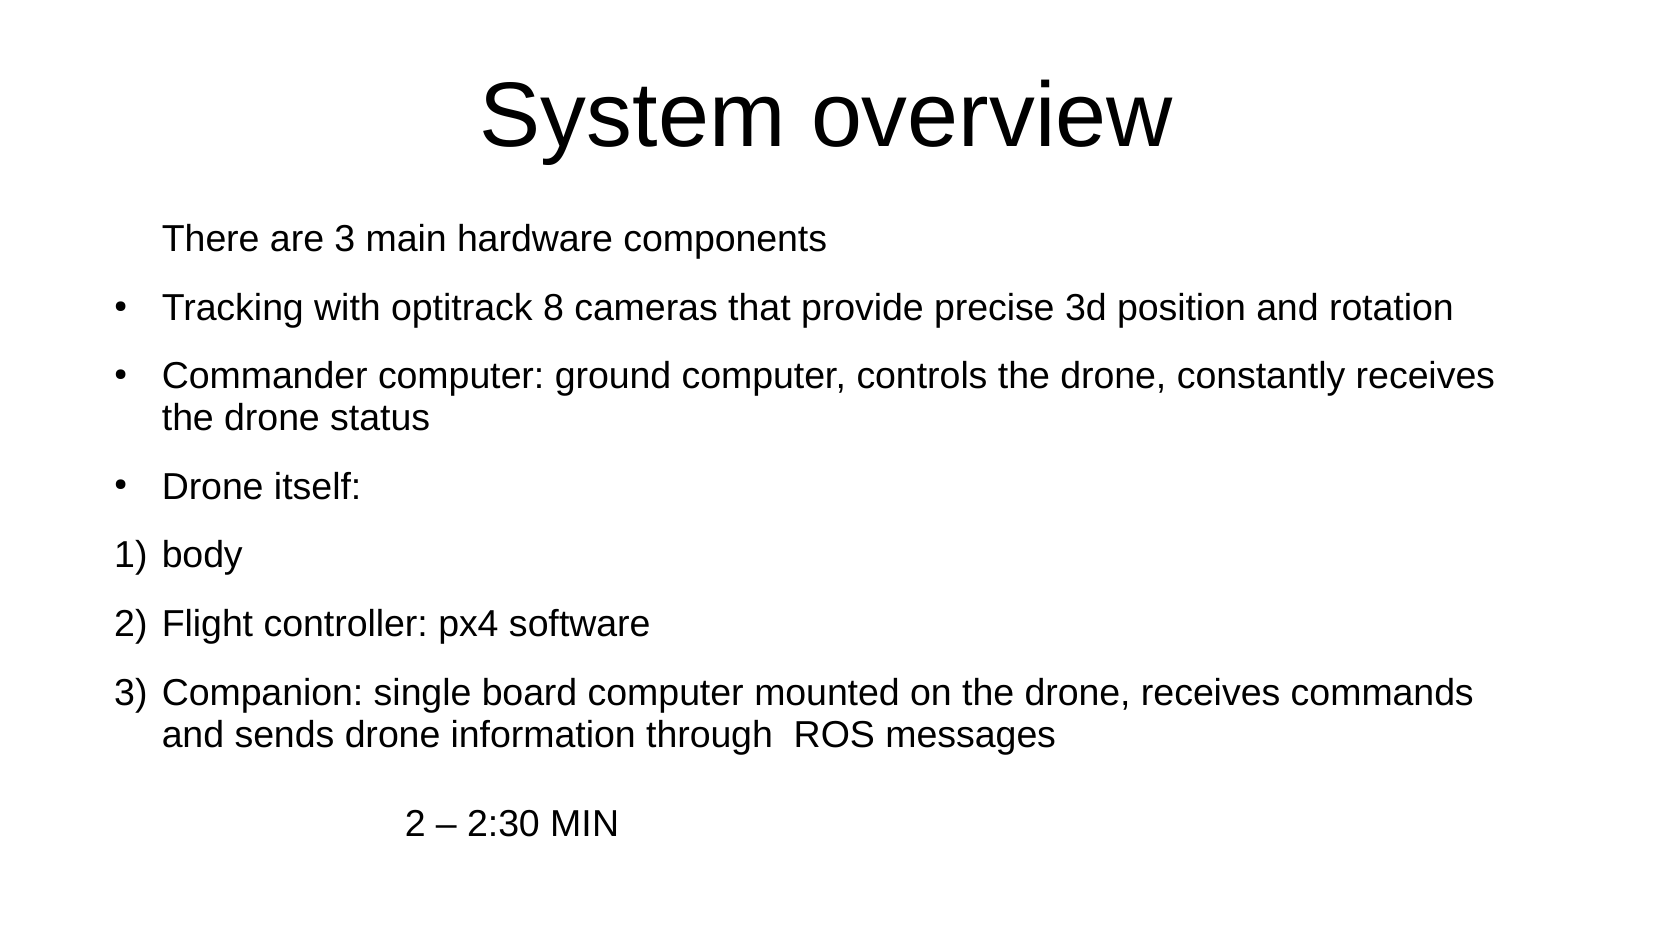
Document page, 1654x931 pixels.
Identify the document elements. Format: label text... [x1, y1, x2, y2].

list There are 3 main hardware components Tracking with optitrack 8 cameras that provide precise 3d position and rotation Commander computer: ground computer, controls the drone, constantly receives the drone status Drone itself: body Flight controller: px4 software Companion: single board computer mounted on the drone, receives commands and sends drone information through ROS messages [45, 217, 1534, 758]
title System overview [82, 37, 1571, 193]
text_box 2 – 2:30 MIN [390, 795, 1066, 852]
